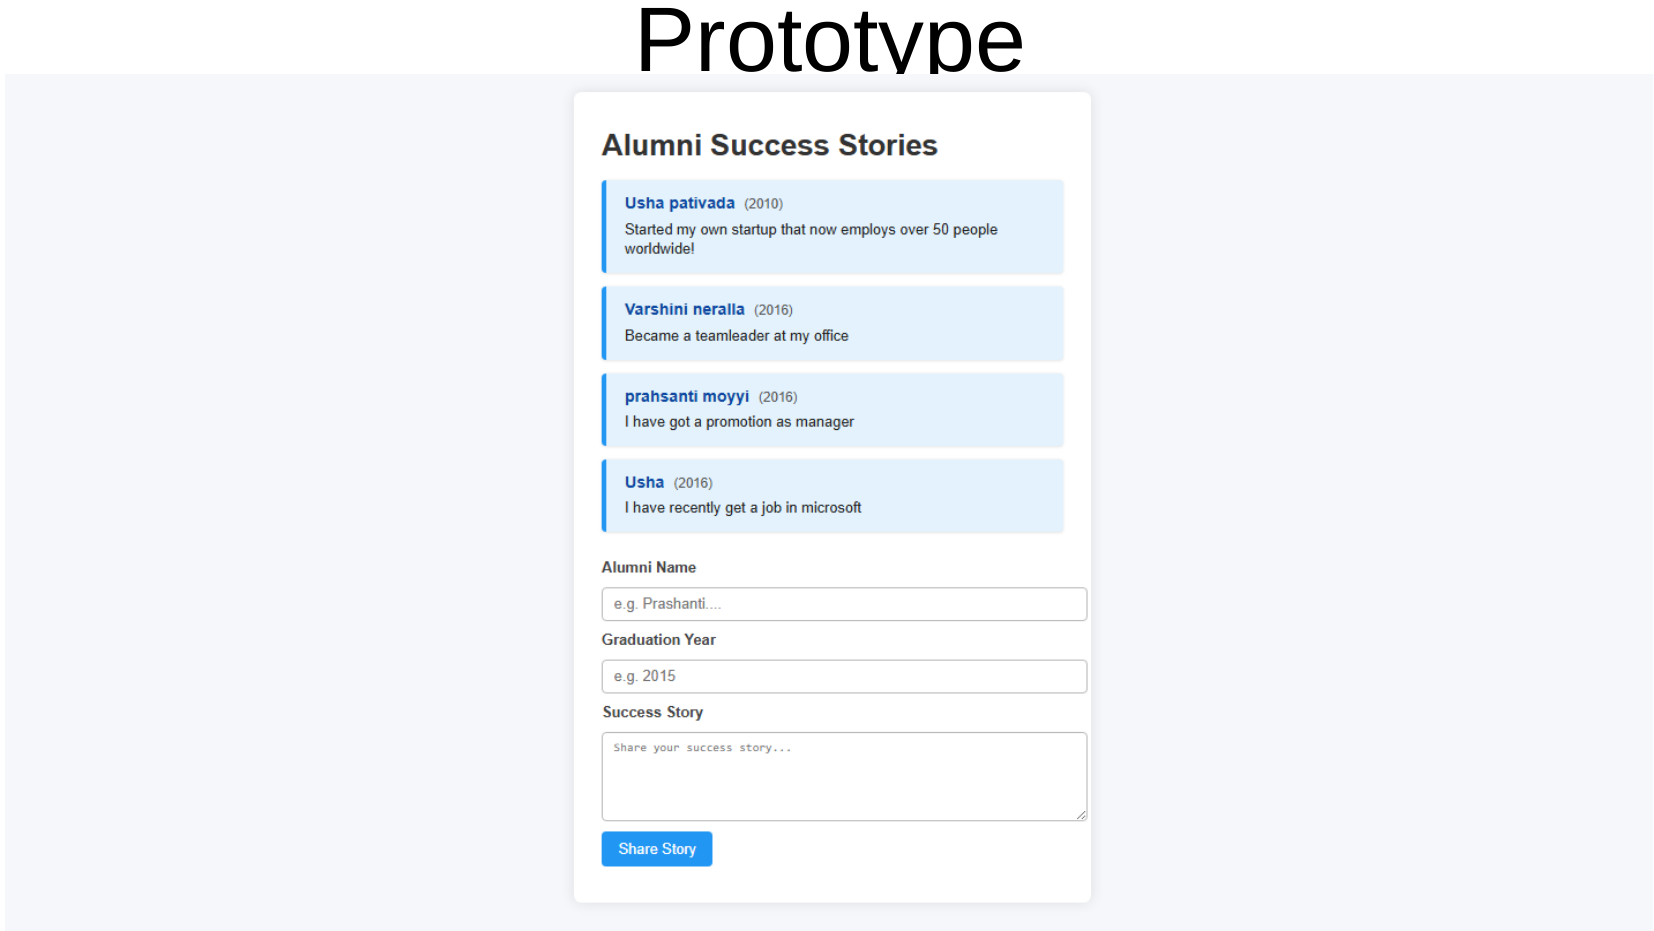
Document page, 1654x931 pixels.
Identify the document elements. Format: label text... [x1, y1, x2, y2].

picture [5, 74, 1654, 931]
title Prototype [86, 0, 1576, 74]
